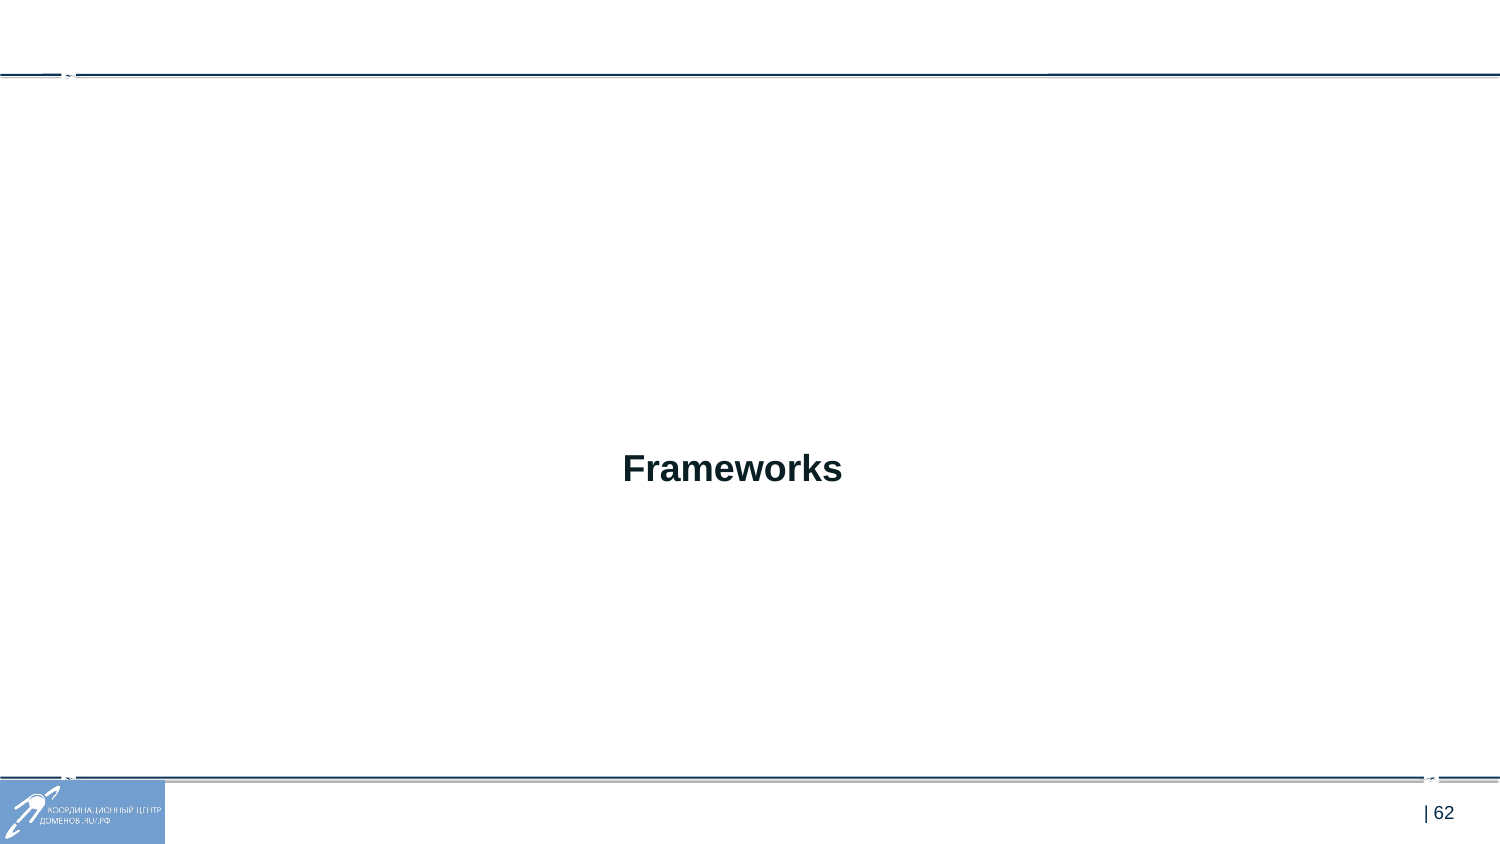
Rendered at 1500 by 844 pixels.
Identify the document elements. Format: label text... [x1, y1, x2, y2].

picture [0, 779, 166, 844]
title Frameworks [75, 429, 1390, 485]
